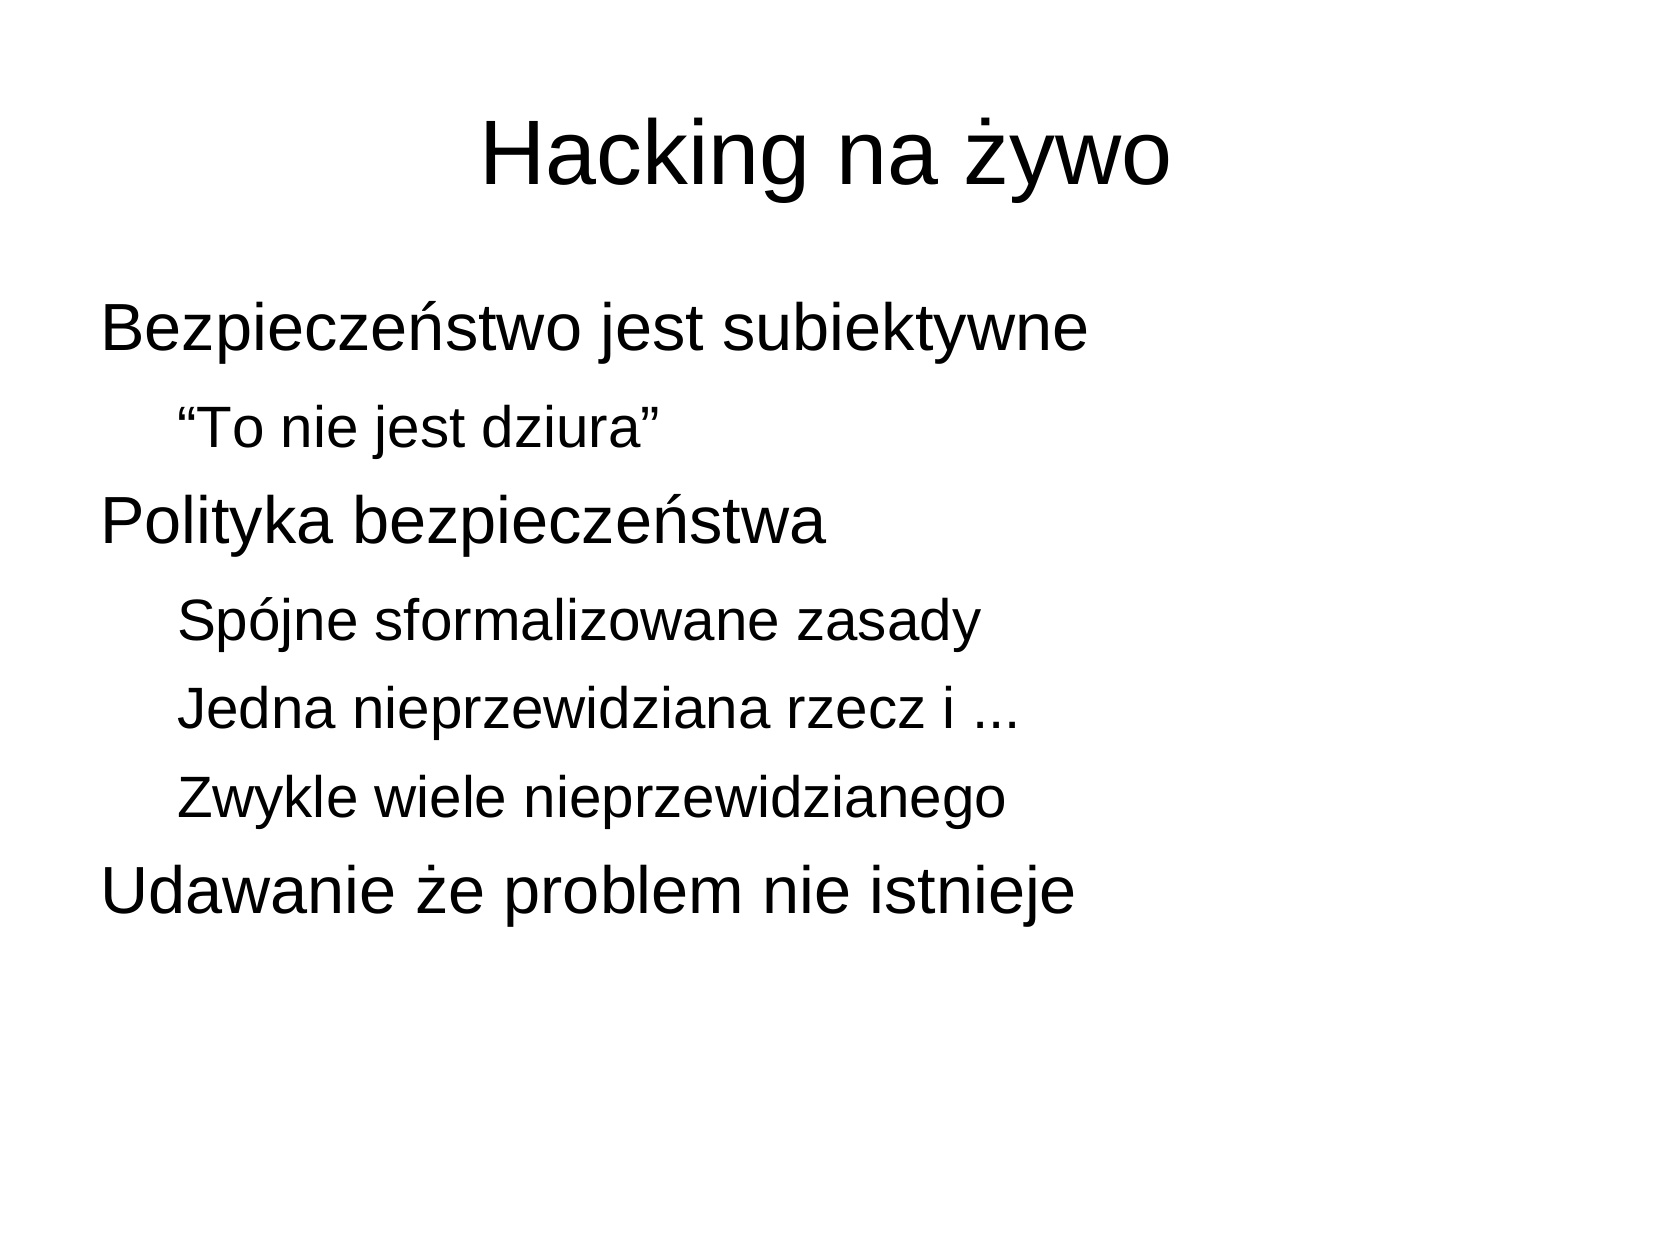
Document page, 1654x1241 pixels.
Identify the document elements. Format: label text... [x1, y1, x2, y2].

title Hacking na żywo [82, 49, 1571, 257]
list Bezpieczeństwo jest subiektywne “To nie jest dziura” Polityka bezpieczeństwa Spójne sformalizowane zasady Jedna nieprzewidziana rzecz i ... Zwykle wiele nieprzewidzianego Udawanie że problem nie istnieje [82, 290, 1571, 1094]
